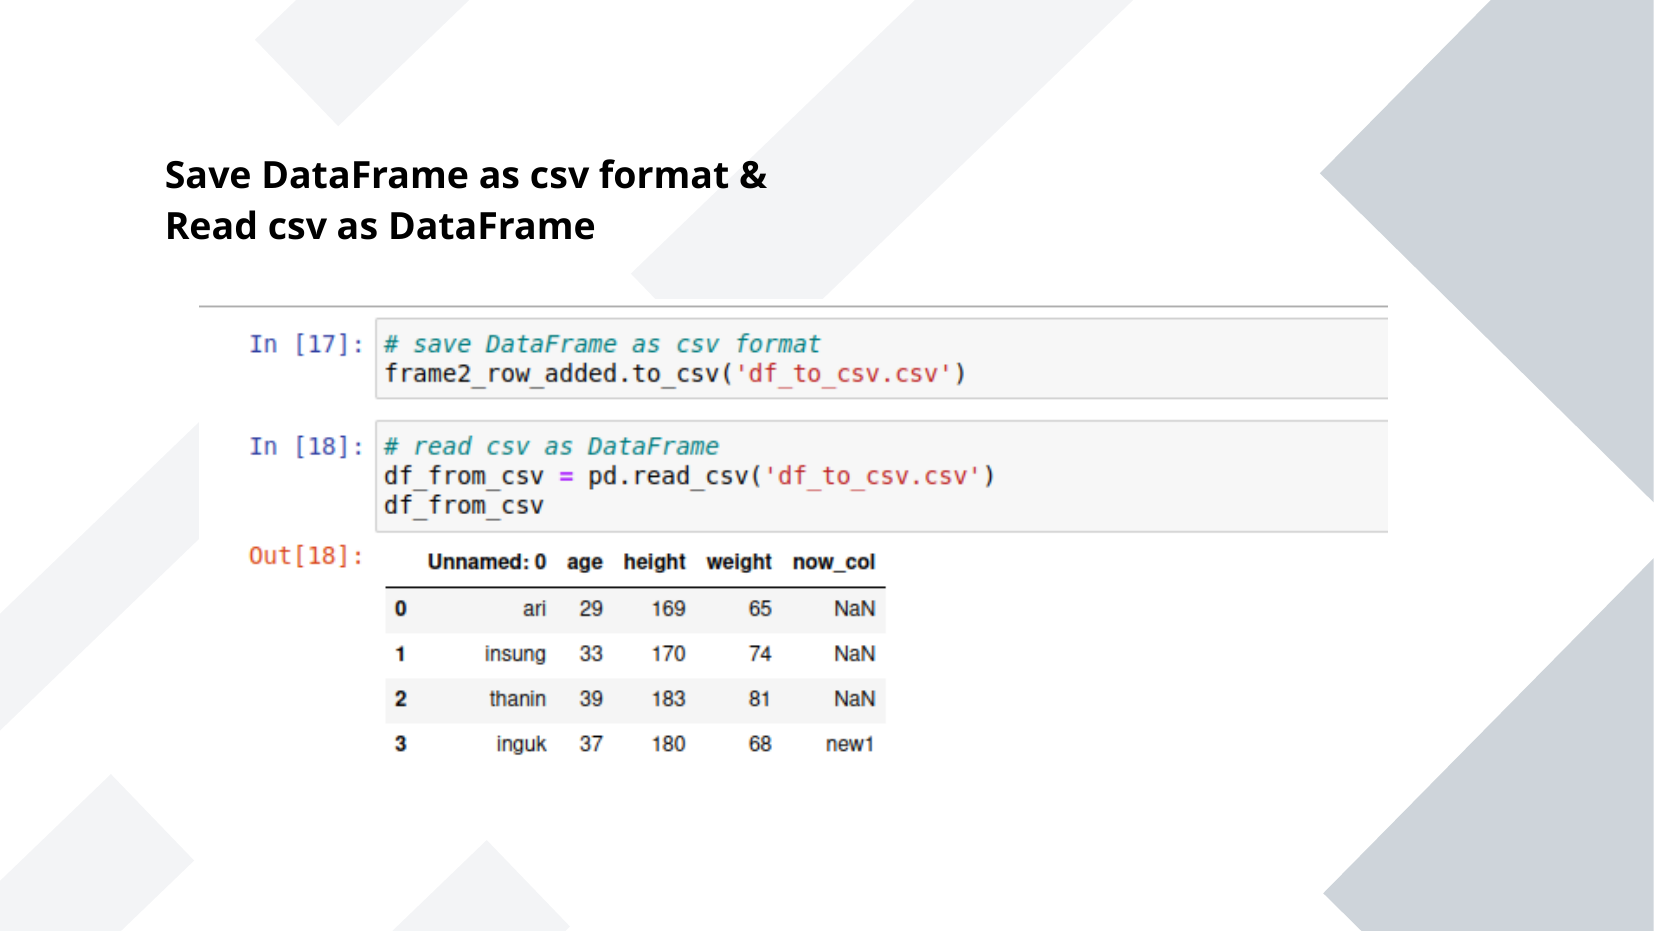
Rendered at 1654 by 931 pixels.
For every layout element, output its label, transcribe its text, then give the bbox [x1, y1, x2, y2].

picture [199, 299, 1388, 788]
text_box Save DataFrame as csv format & Read csv as DataFrame [150, 141, 1193, 263]
